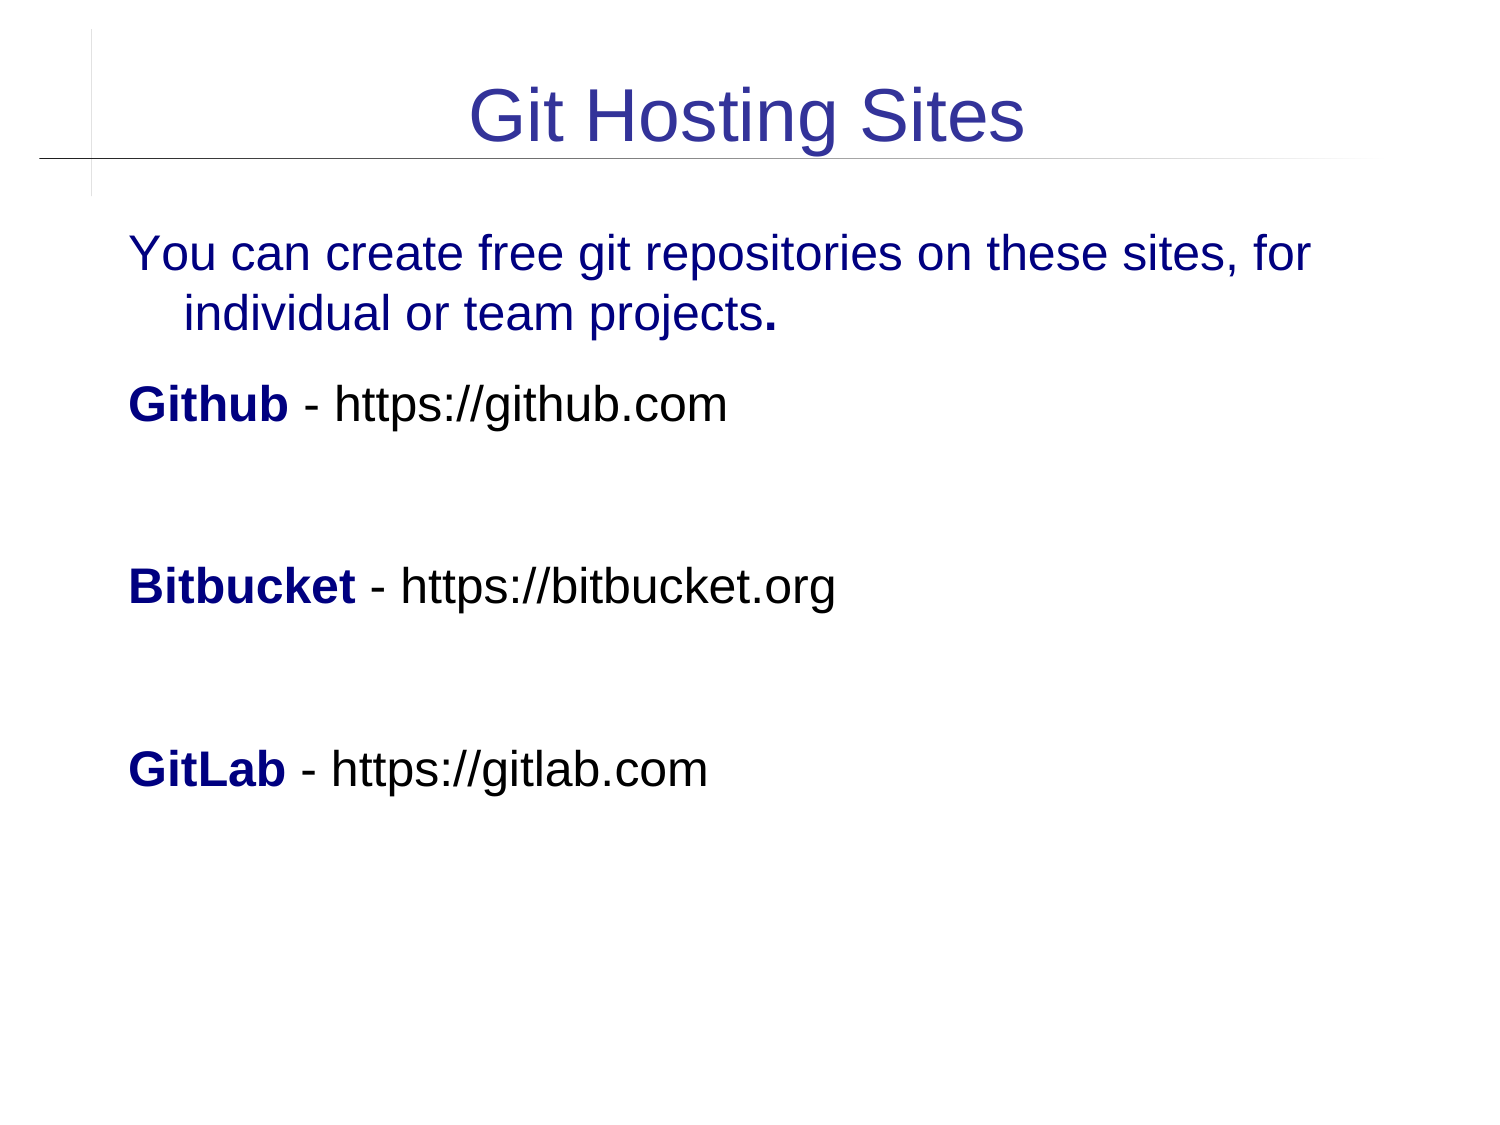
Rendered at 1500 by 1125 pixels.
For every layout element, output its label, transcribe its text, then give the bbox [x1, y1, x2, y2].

title Git Hosting Sites [112, 38, 1383, 184]
list You can create free git repositories on these sites, for individual or team projects. Github - https://github.com Bitbucket - https://bitbucket.org GitLab - https://gitlab.com [112, 212, 1383, 1061]
